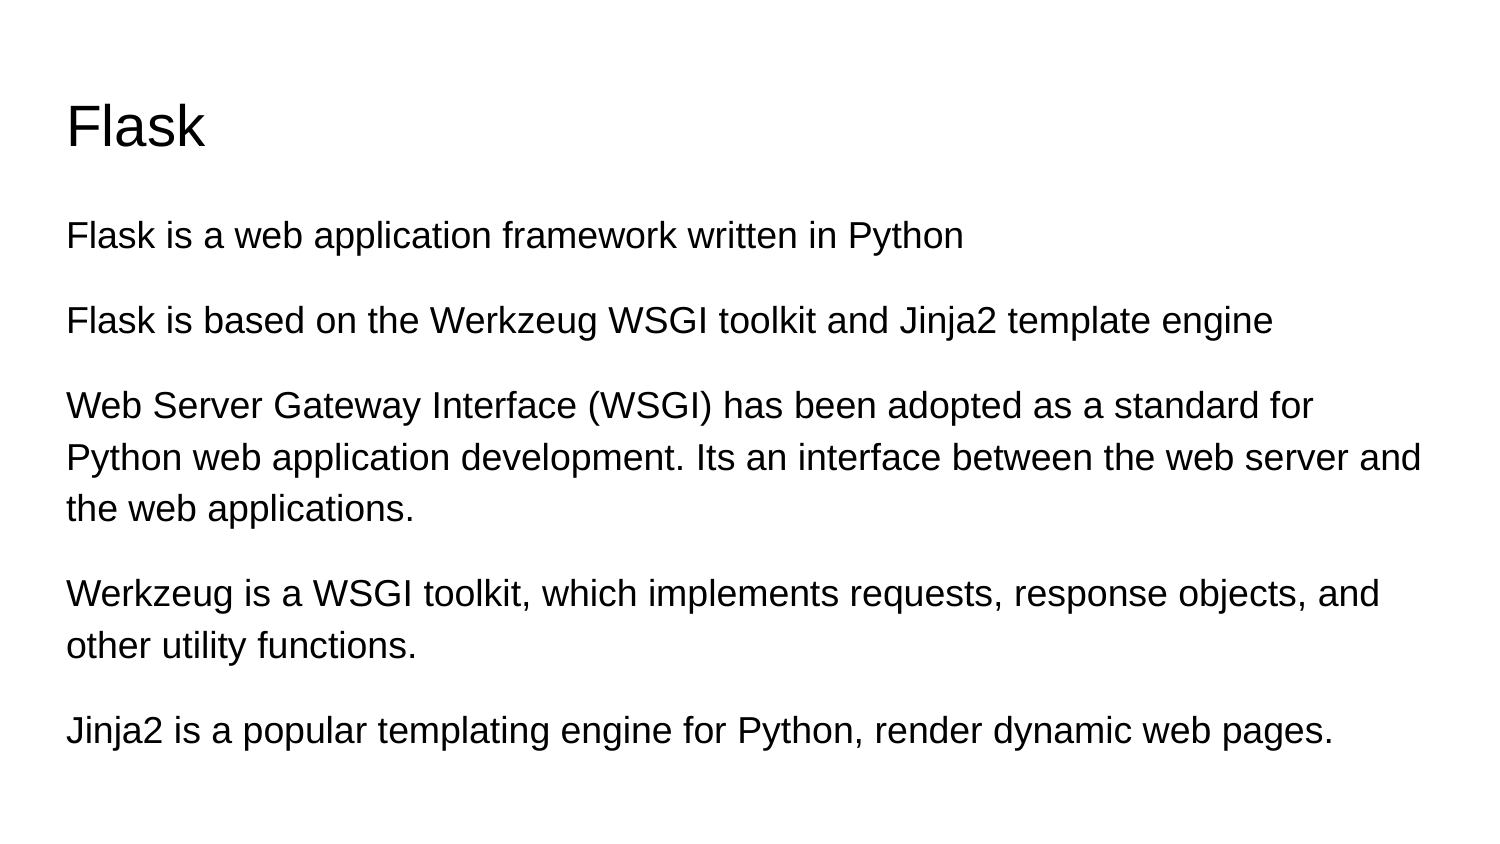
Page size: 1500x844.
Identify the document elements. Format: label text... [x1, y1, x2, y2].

list Flask is a web application framework written in Python Flask is based on the Werkzeug WSGI toolkit and Jinja2 template engine Web Server Gateway Interface (WSGI) has been adopted as a standard for Python web application development. Its an interface between the web server and the web applications. Werkzeug is a WSGI toolkit, which implements requests, response objects, and other utility functions. Jinja2 is a popular templating engine for Python, render dynamic web pages. [51, 189, 1449, 844]
title Flask [51, 72, 1449, 167]
